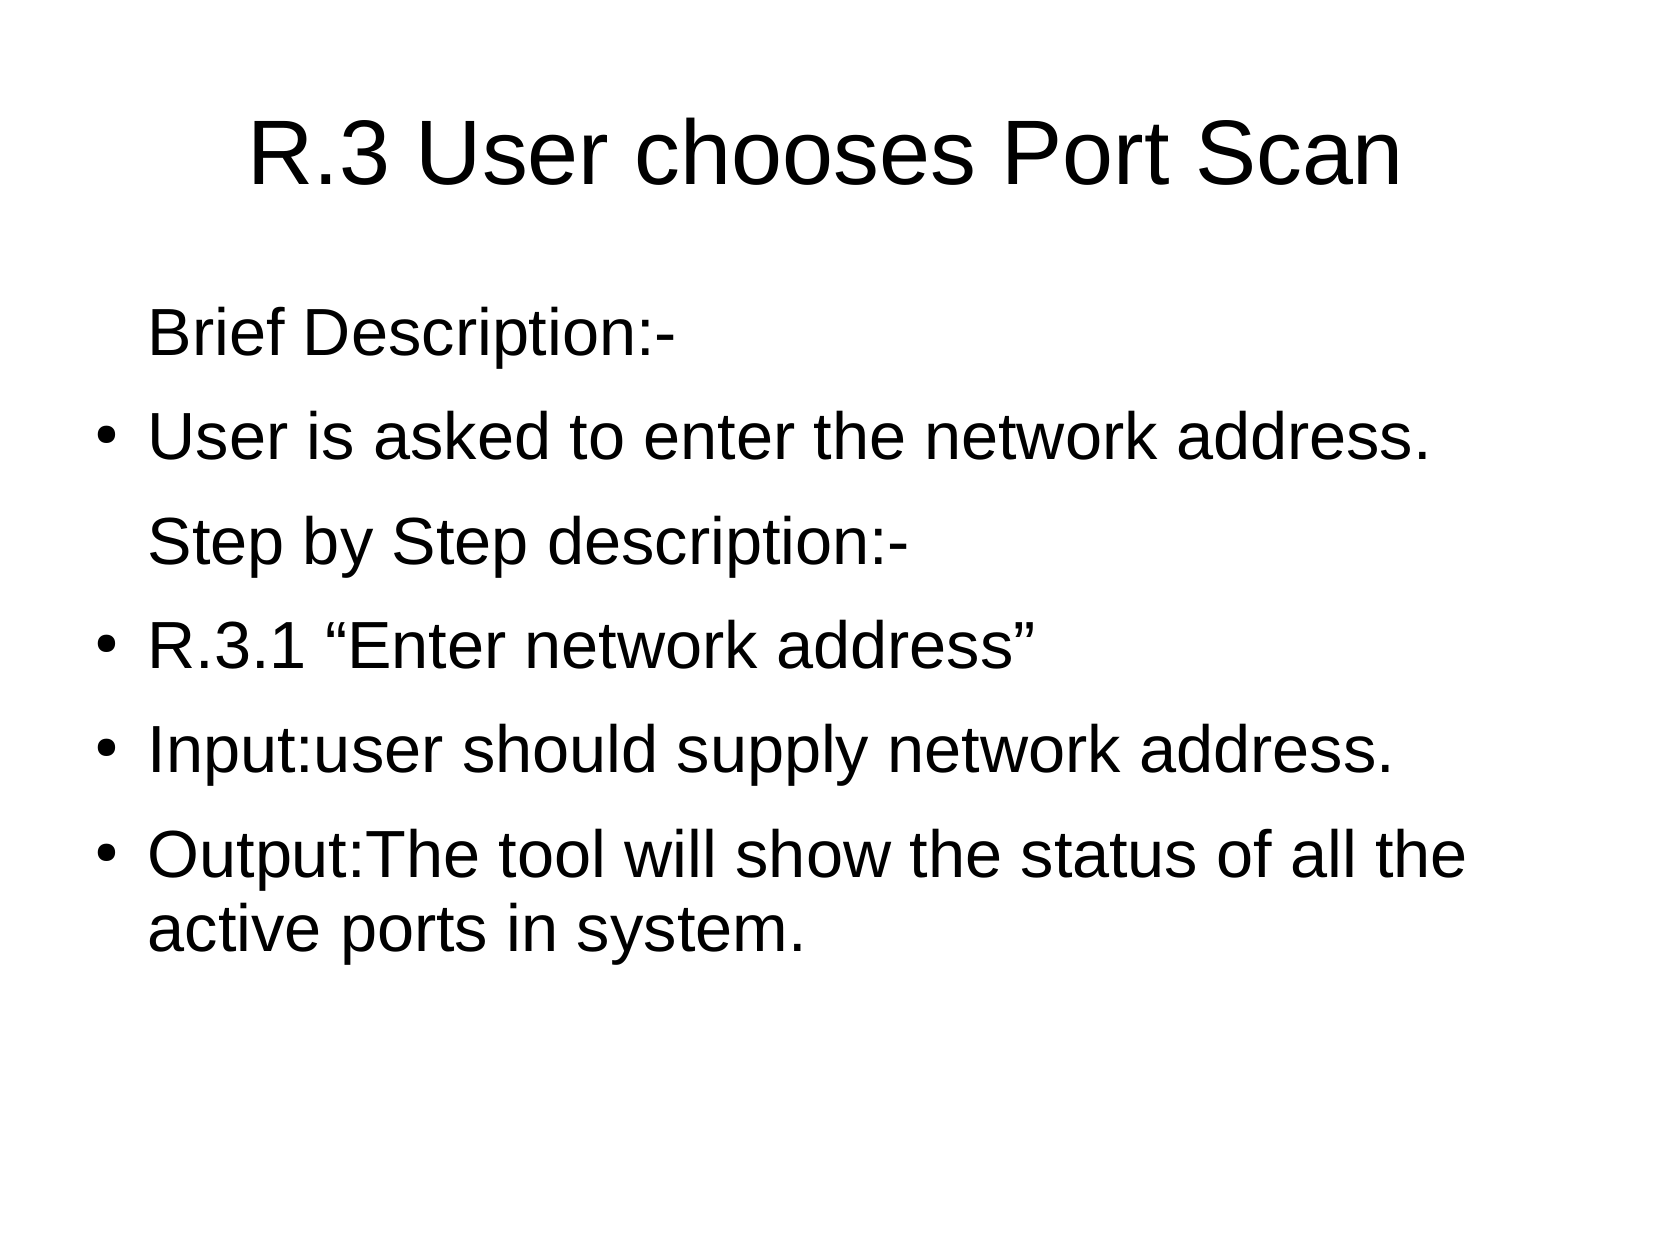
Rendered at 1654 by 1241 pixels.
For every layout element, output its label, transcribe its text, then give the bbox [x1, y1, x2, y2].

list Brief Description:- User is asked to enter the network address. Step by Step description:- R.3.1 “Enter network address” Input:user should supply network address. Output:The tool will show the status of all the active ports in system. [76, 295, 1565, 1114]
title R.3 User chooses Port Scan [82, 56, 1571, 250]
